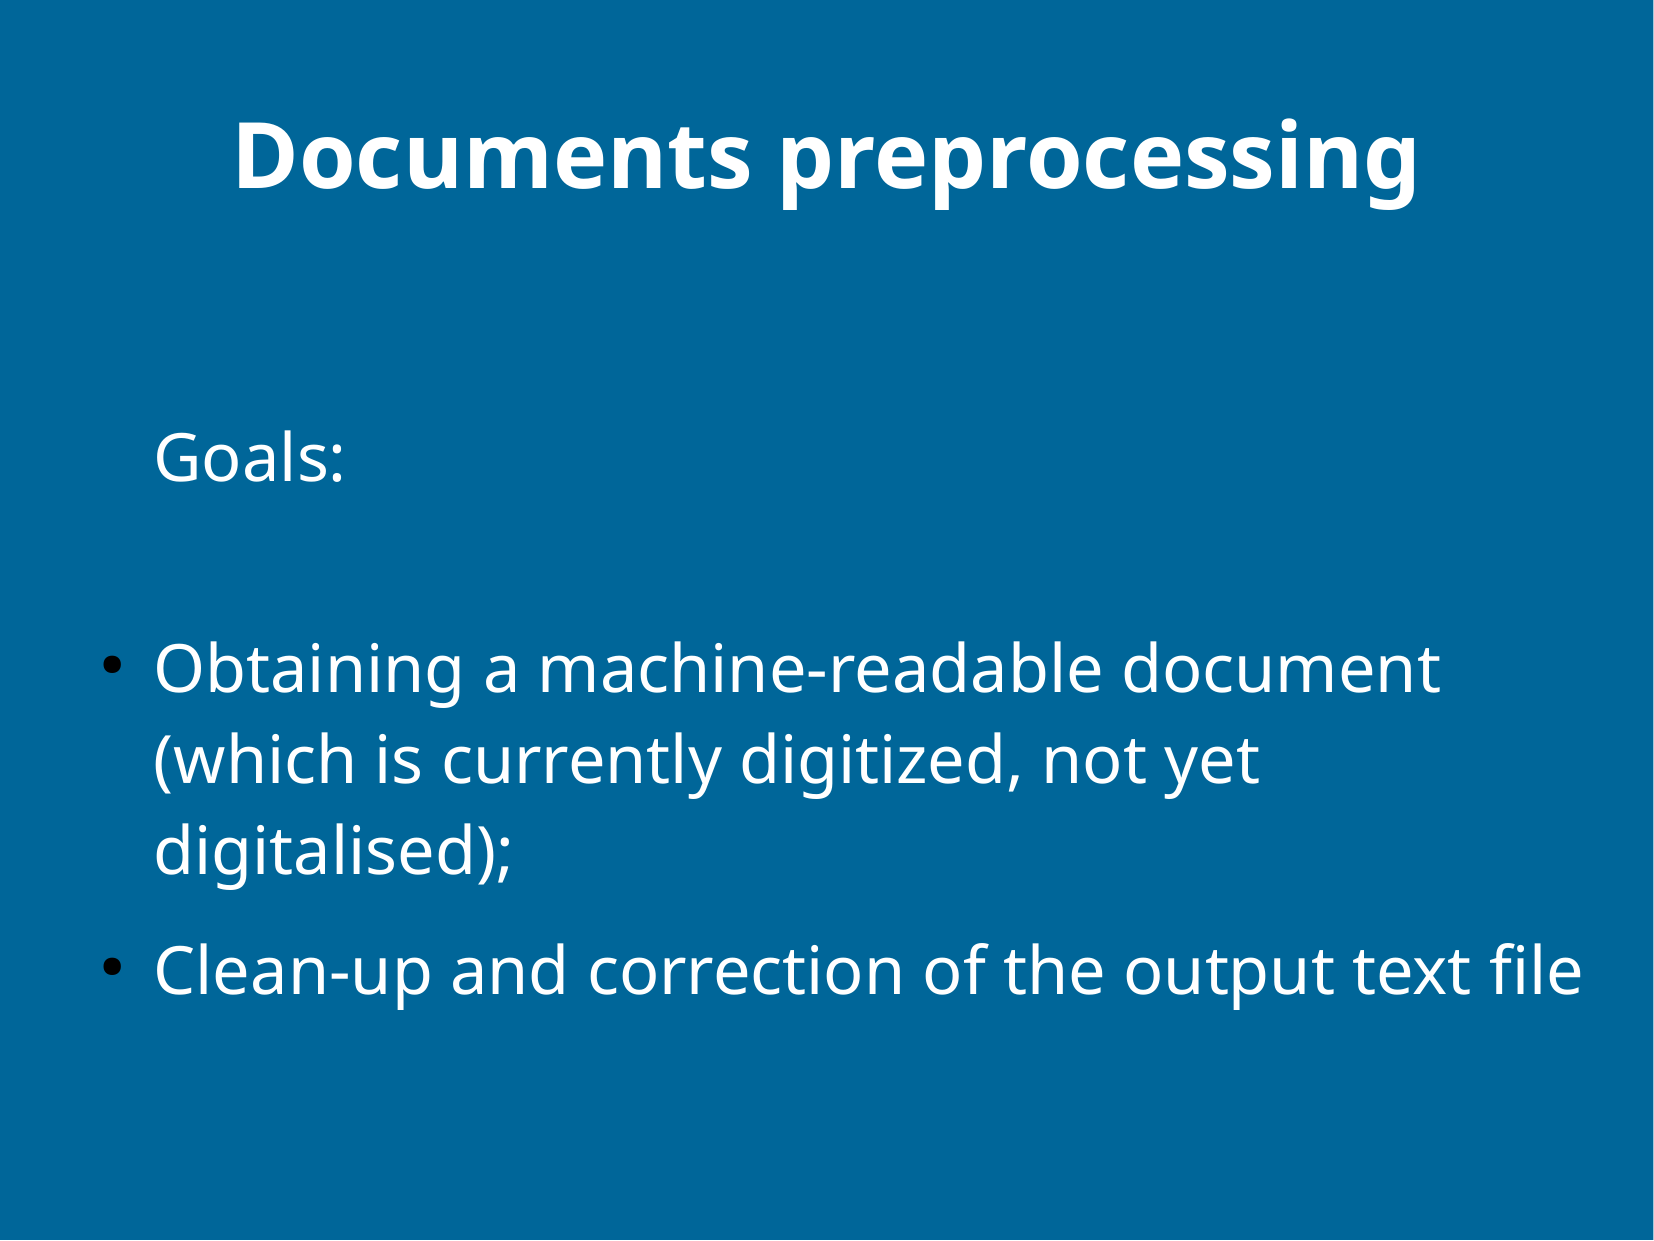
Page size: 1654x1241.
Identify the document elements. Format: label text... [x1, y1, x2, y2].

list Goals: Obtaining a machine-readable document (which is currently digitized, not yet digitalised); Clean-up and correction of the output text file [82, 290, 1595, 1129]
title Documents preprocessing [82, 49, 1571, 257]
